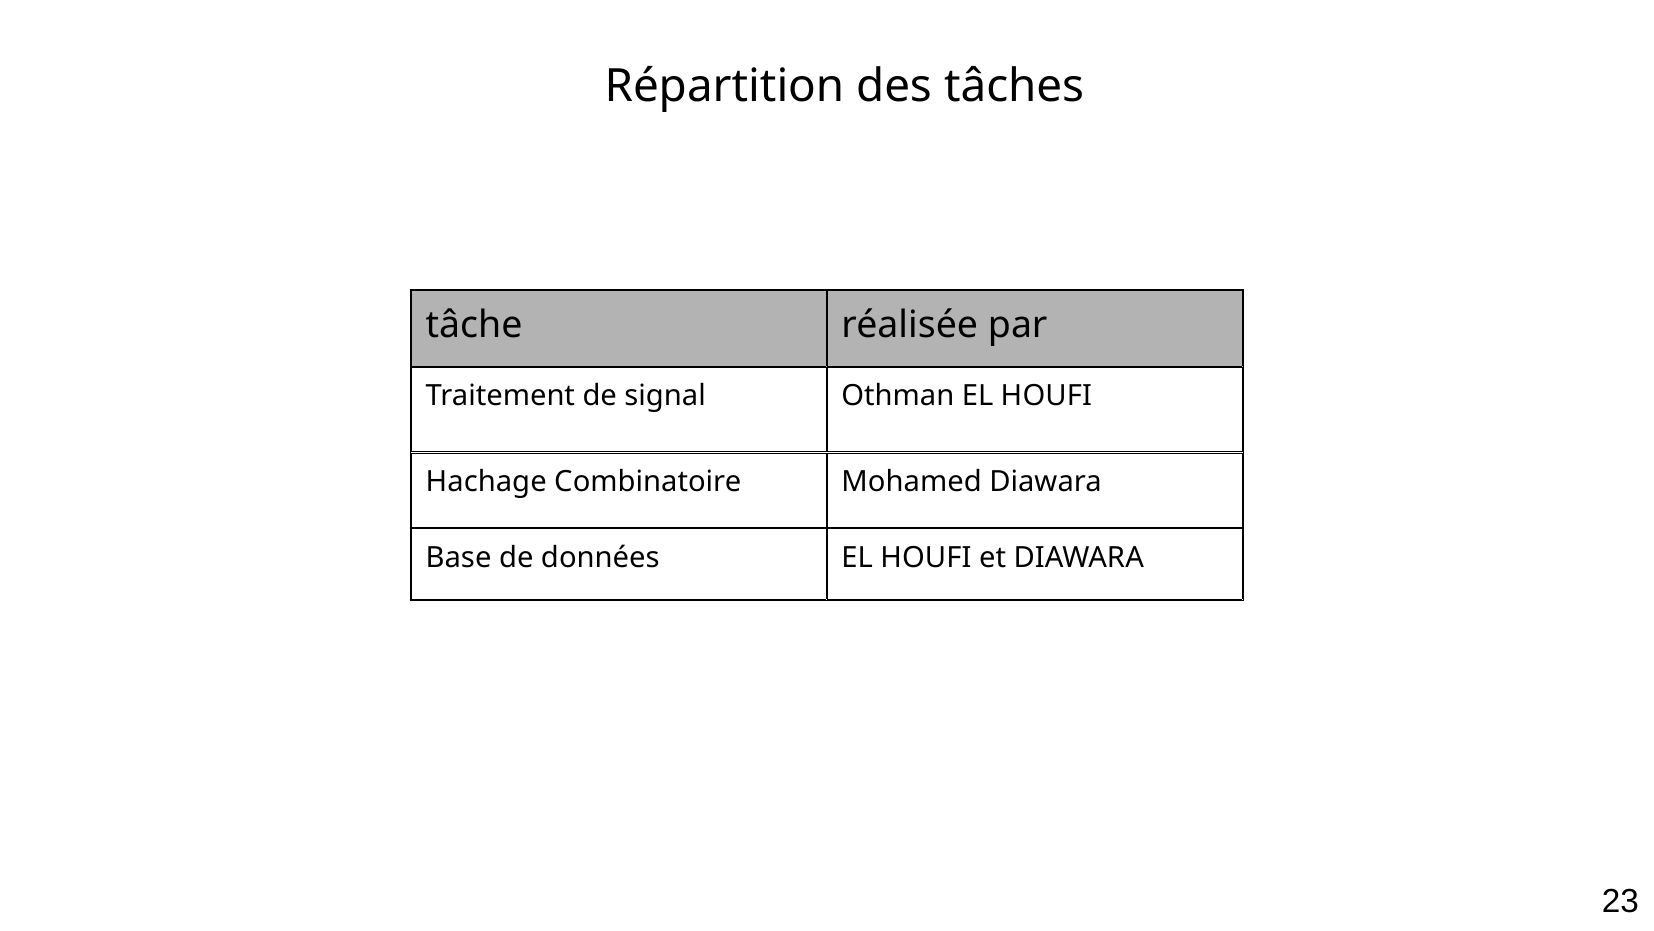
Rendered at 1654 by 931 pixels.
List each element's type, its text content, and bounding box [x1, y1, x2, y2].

text_box Répartition des tâches [242, 45, 1411, 136]
table_cell EL HOUFI et DIAWARA [828, 529, 1243, 600]
table_cell Hachage Combinatoire [412, 454, 826, 527]
table_header tâche [412, 291, 826, 366]
table_cell Traitement de signal [412, 368, 826, 451]
table_cell Othman EL HOUFI [828, 368, 1242, 451]
table_cell Base de données [412, 529, 827, 600]
table_header réalisée par [828, 291, 1242, 366]
text_box <number> [1024, 874, 1654, 931]
table_cell Mohamed Diawara [828, 454, 1242, 527]
